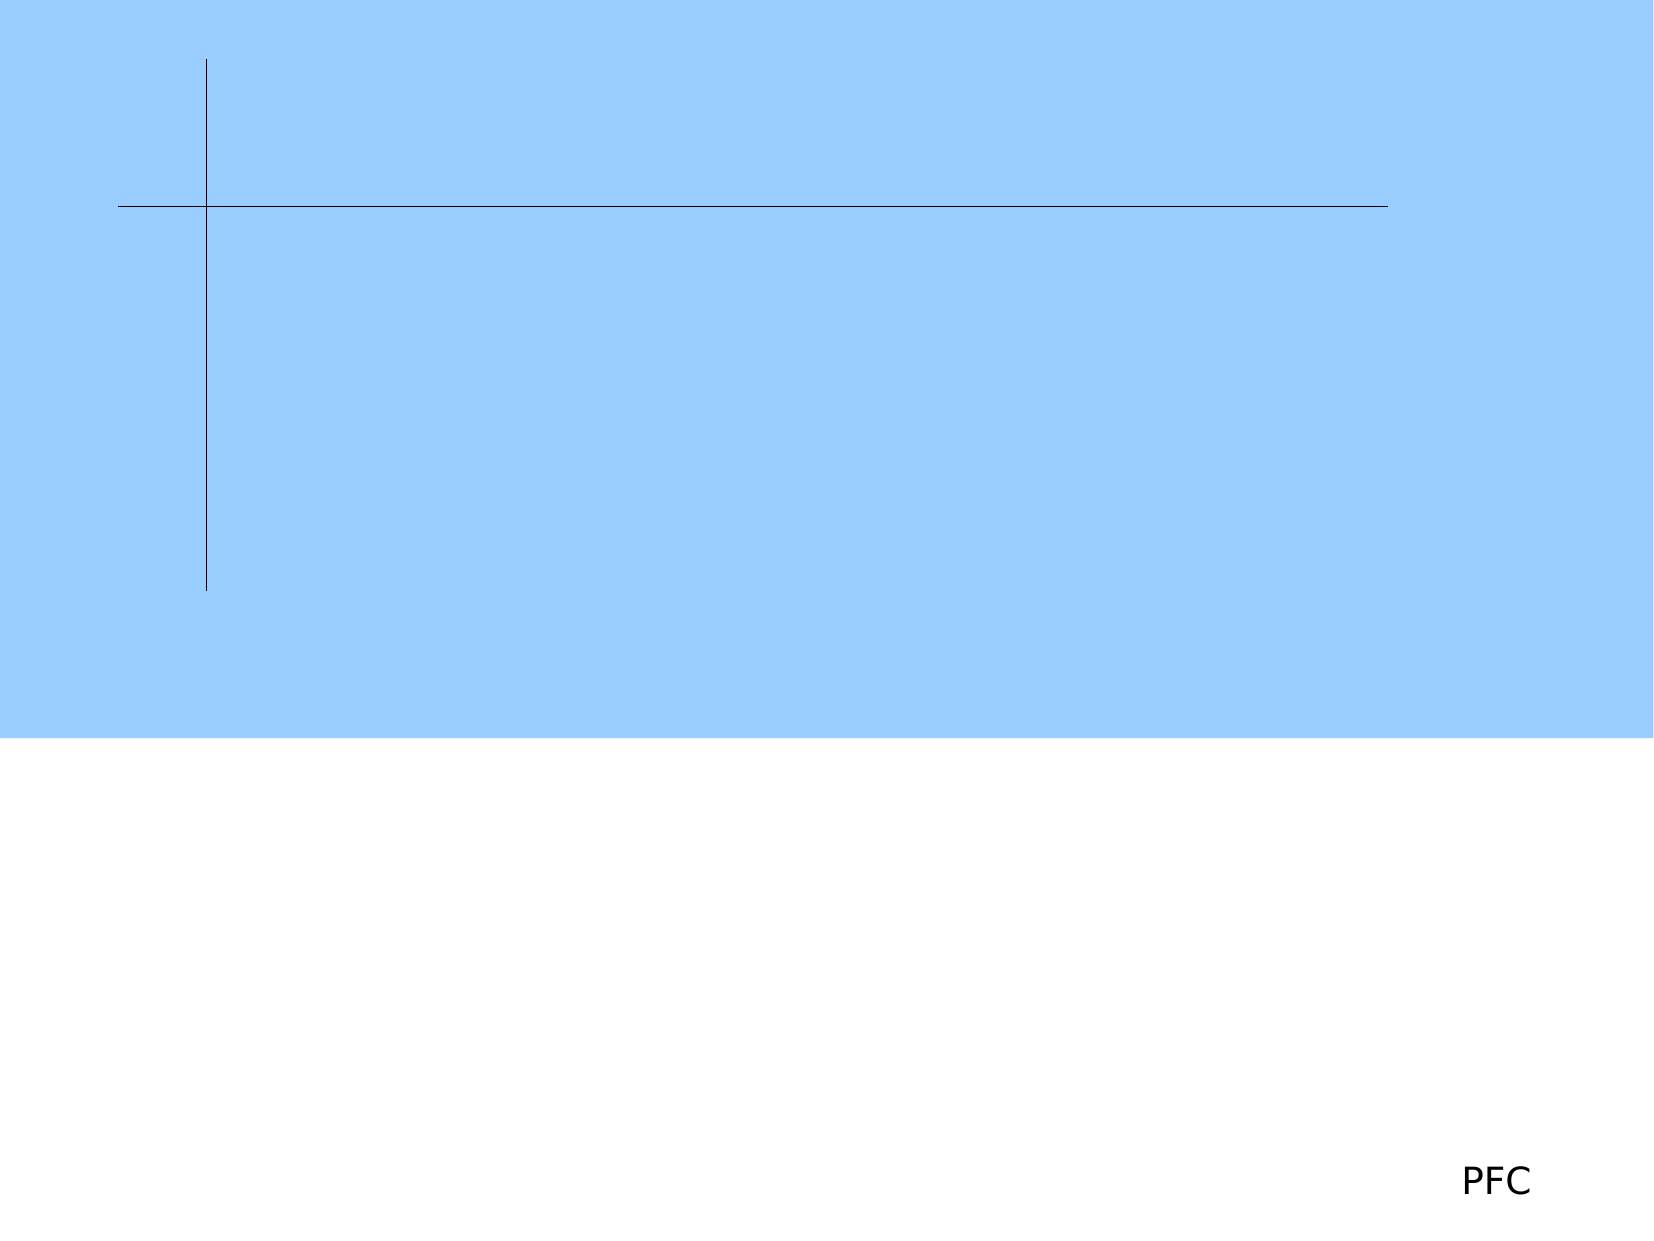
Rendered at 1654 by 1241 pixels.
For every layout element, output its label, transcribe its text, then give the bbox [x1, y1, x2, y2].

text_box PFC [1446, 1152, 1546, 1211]
text_box [0, 0, 1654, 739]
